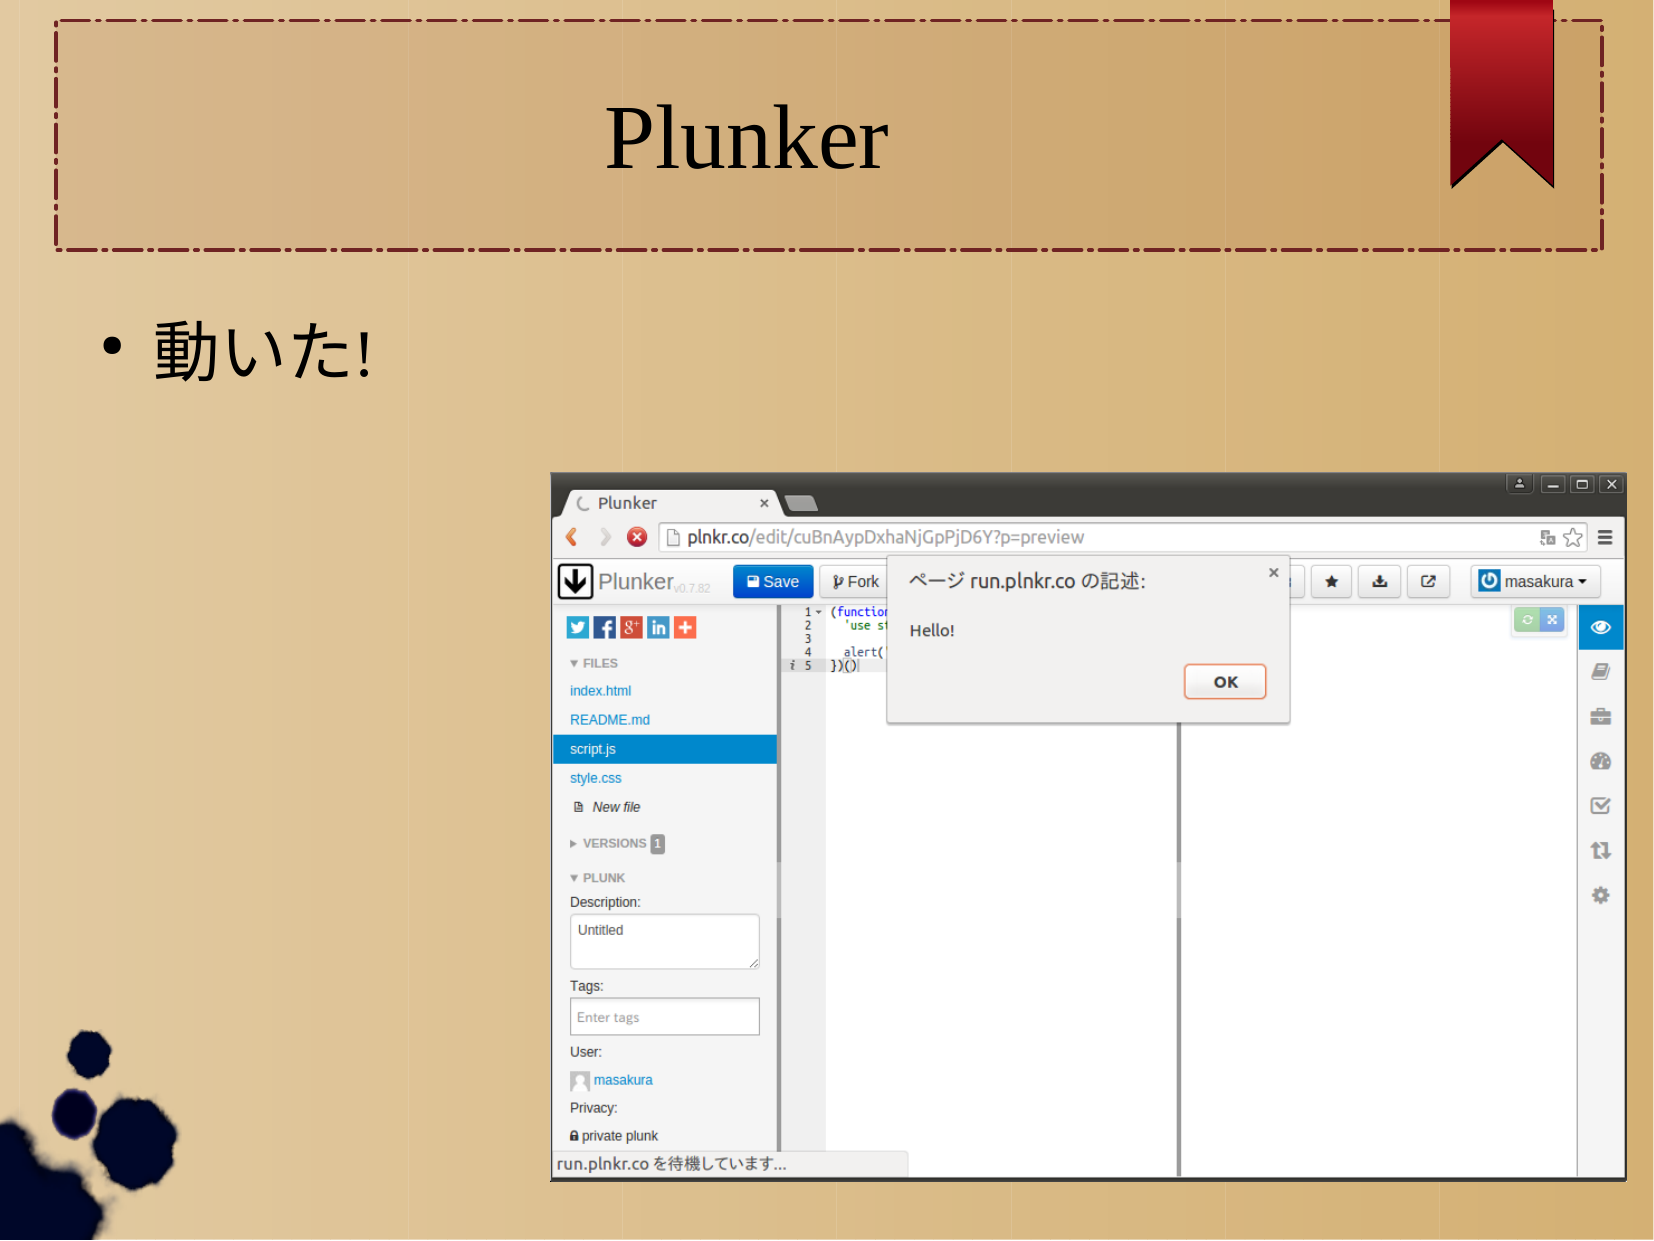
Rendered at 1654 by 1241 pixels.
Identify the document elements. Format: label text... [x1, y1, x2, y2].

picture [550, 472, 1627, 1182]
list 動いた! [82, 299, 1571, 1019]
title Plunker [82, 47, 1412, 229]
